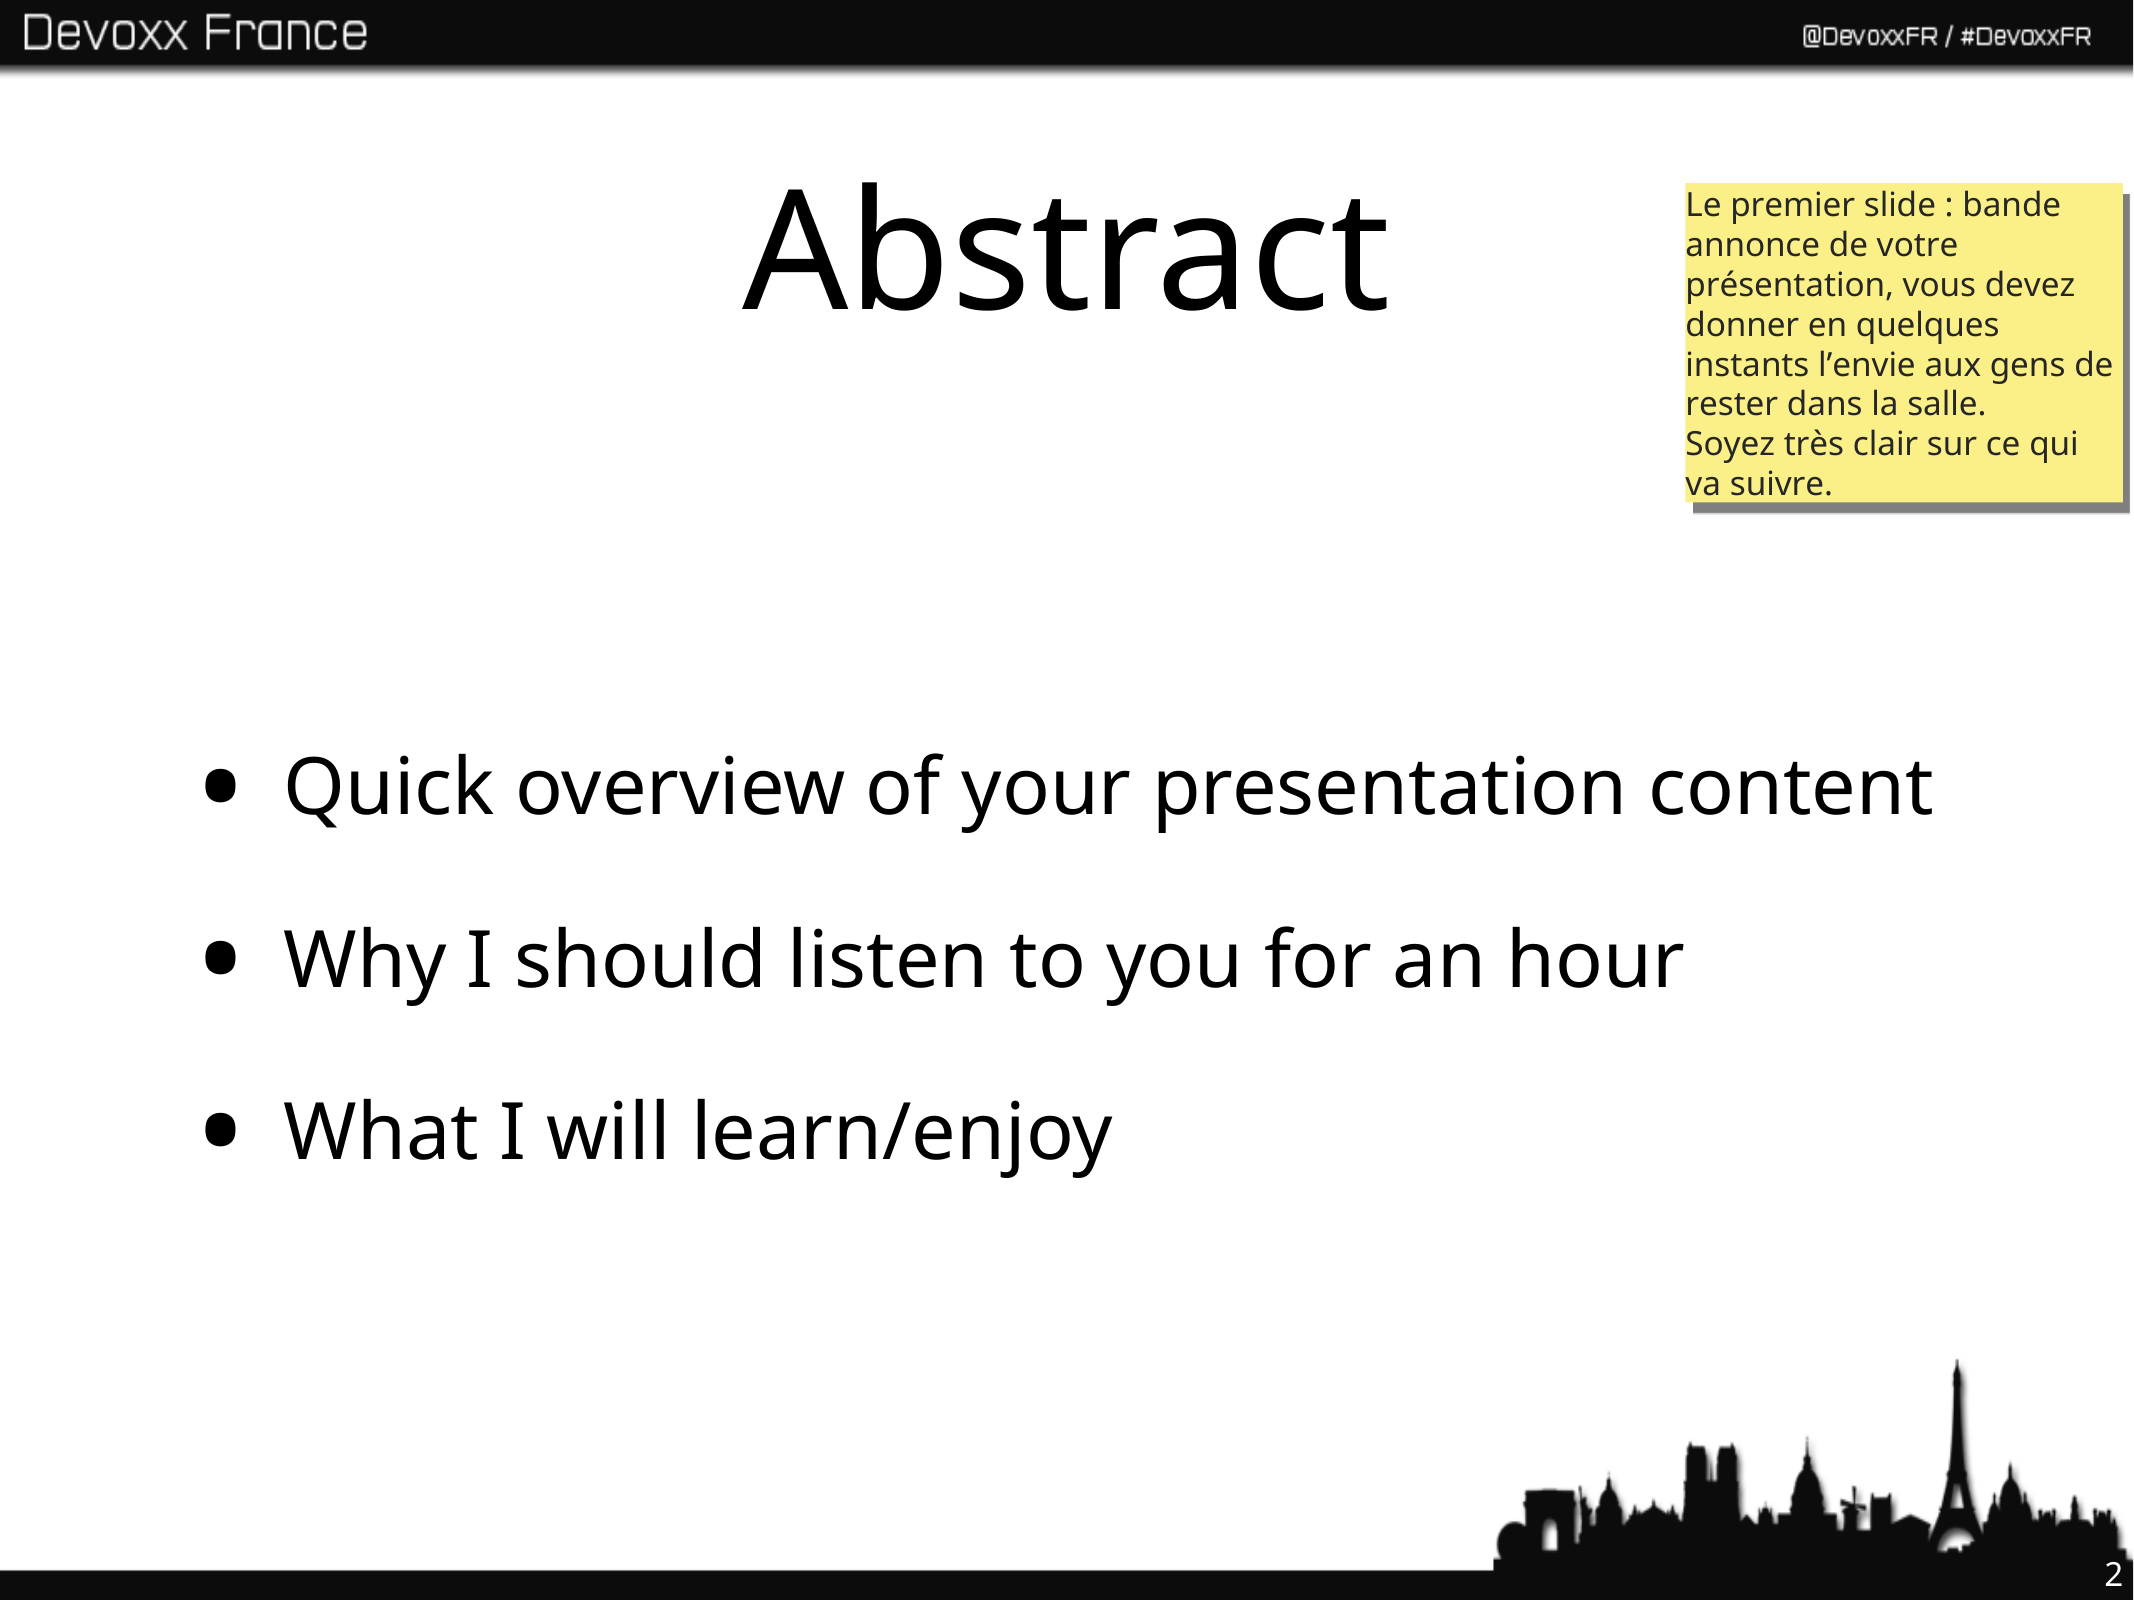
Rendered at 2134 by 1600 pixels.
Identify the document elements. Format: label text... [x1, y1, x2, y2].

title Abstract [152, 41, 1982, 444]
picture [0, 0, 2134, 1600]
list Quick overview of your presentation content Why I should listen to you for an hour What I will learn/enjoy [152, 456, 1982, 1455]
text_box Le premier slide : bande annonce de votre présentation, vous devez donner en quelques instants l’envie aux gens de rester dans la salle. Soyez très clair sur ce qui va suivre. [1685, 183, 2123, 503]
